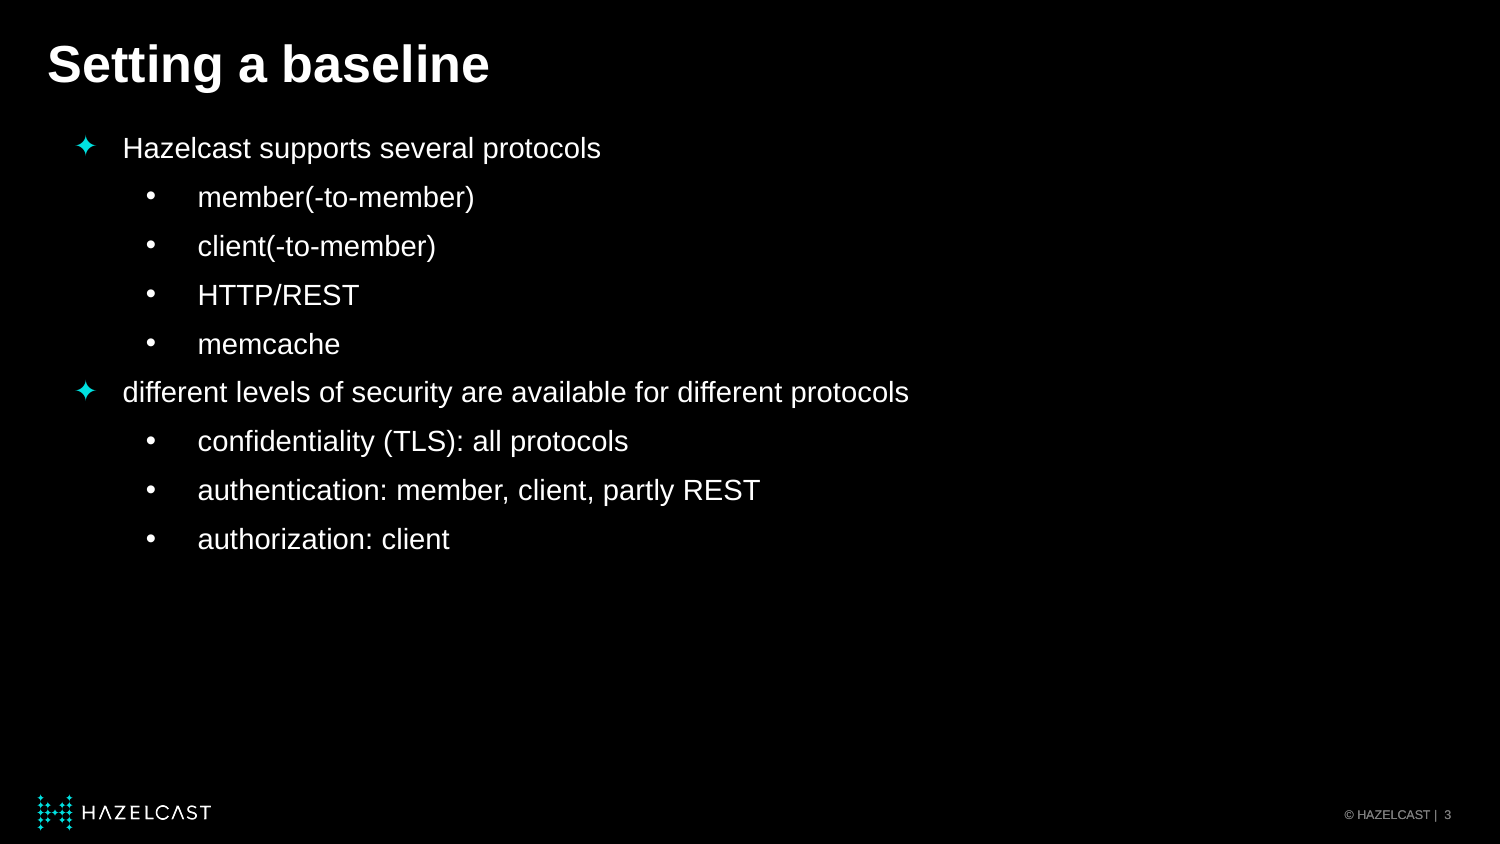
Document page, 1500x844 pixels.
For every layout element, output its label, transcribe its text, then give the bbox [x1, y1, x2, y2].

list Hazelcast supports several protocols member(-to-member) client(-to-member) HTTP/REST memcache different levels of security are available for different protocols confidentiality (TLS): all protocols authentication: member, client, partly REST authorization: client [37, 109, 940, 782]
picture [37, 794, 211, 831]
title Setting a baseline [37, 37, 1463, 97]
